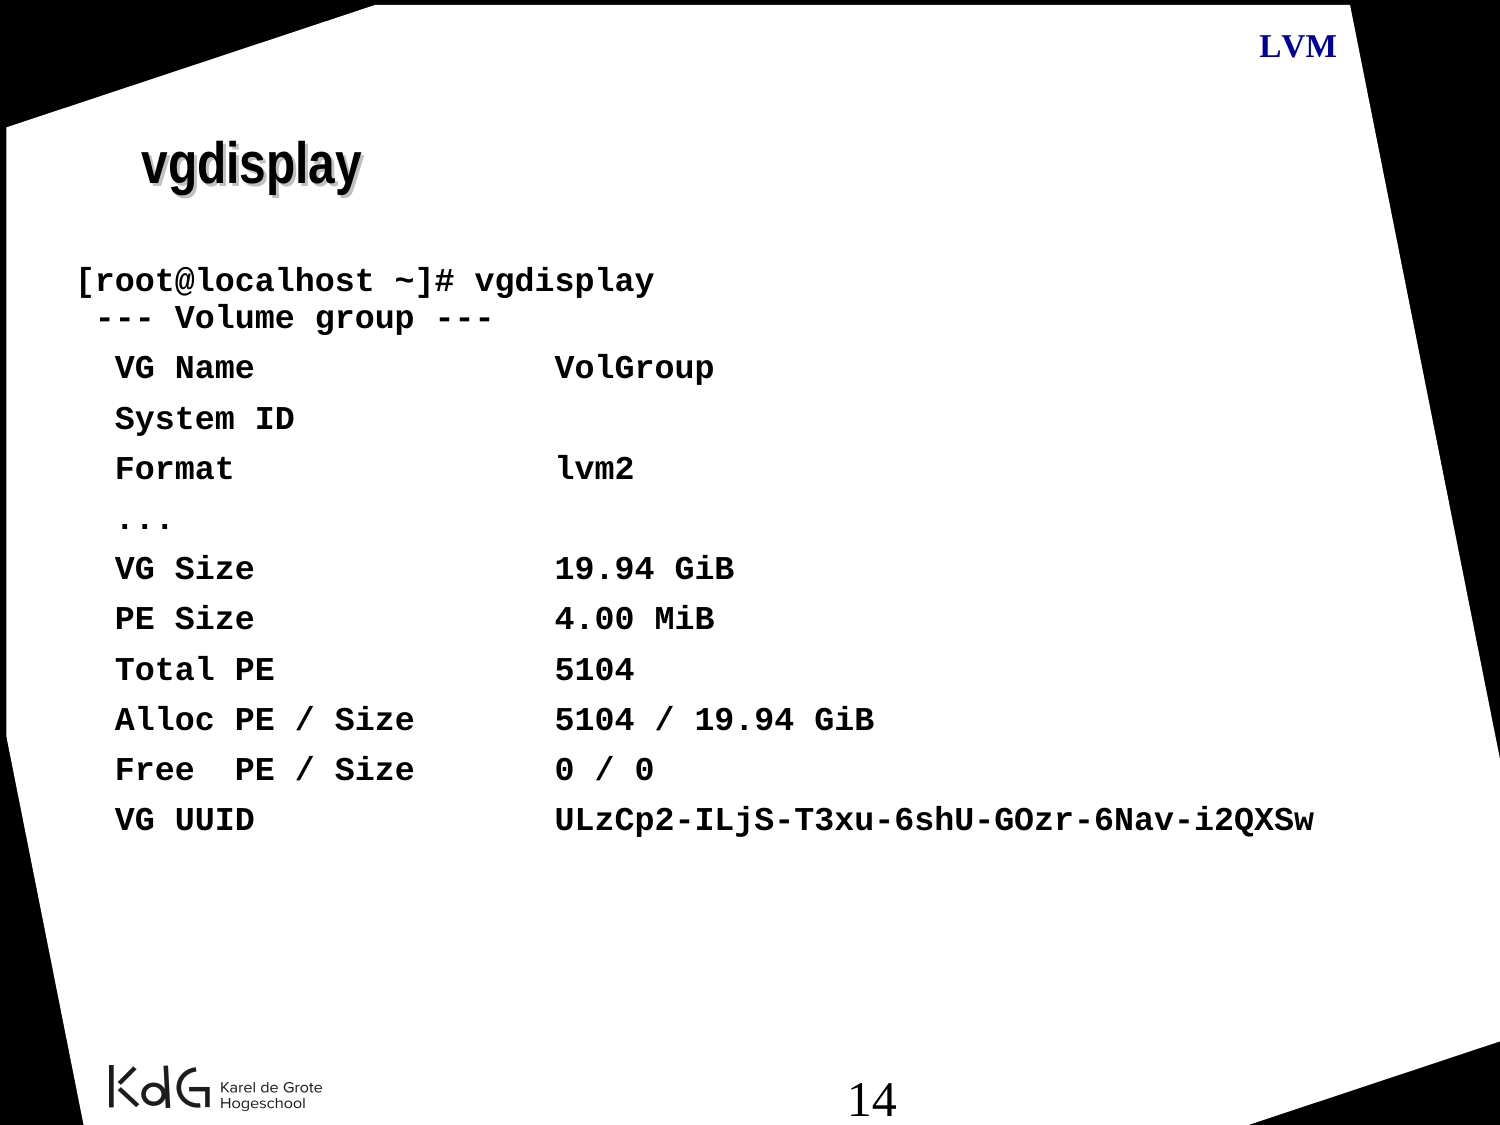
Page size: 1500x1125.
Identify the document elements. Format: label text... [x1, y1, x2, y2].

list [root@localhost ~]# vgdisplay --- Volume group --- VG Name VolGroup System ID Format lvm2 ... VG Size 19.94 GiB PE Size 4.00 MiB Total PE 5104 Alloc PE / Size 5104 / 19.94 GiB Free PE / Size 0 / 0 VG UUID ULzCp2-ILjS-T3xu-6shU-GOzr-6Nav-i2QXSw [75, 263, 1425, 1006]
picture [109, 1065, 322, 1111]
title vgdisplay [141, 72, 1447, 253]
